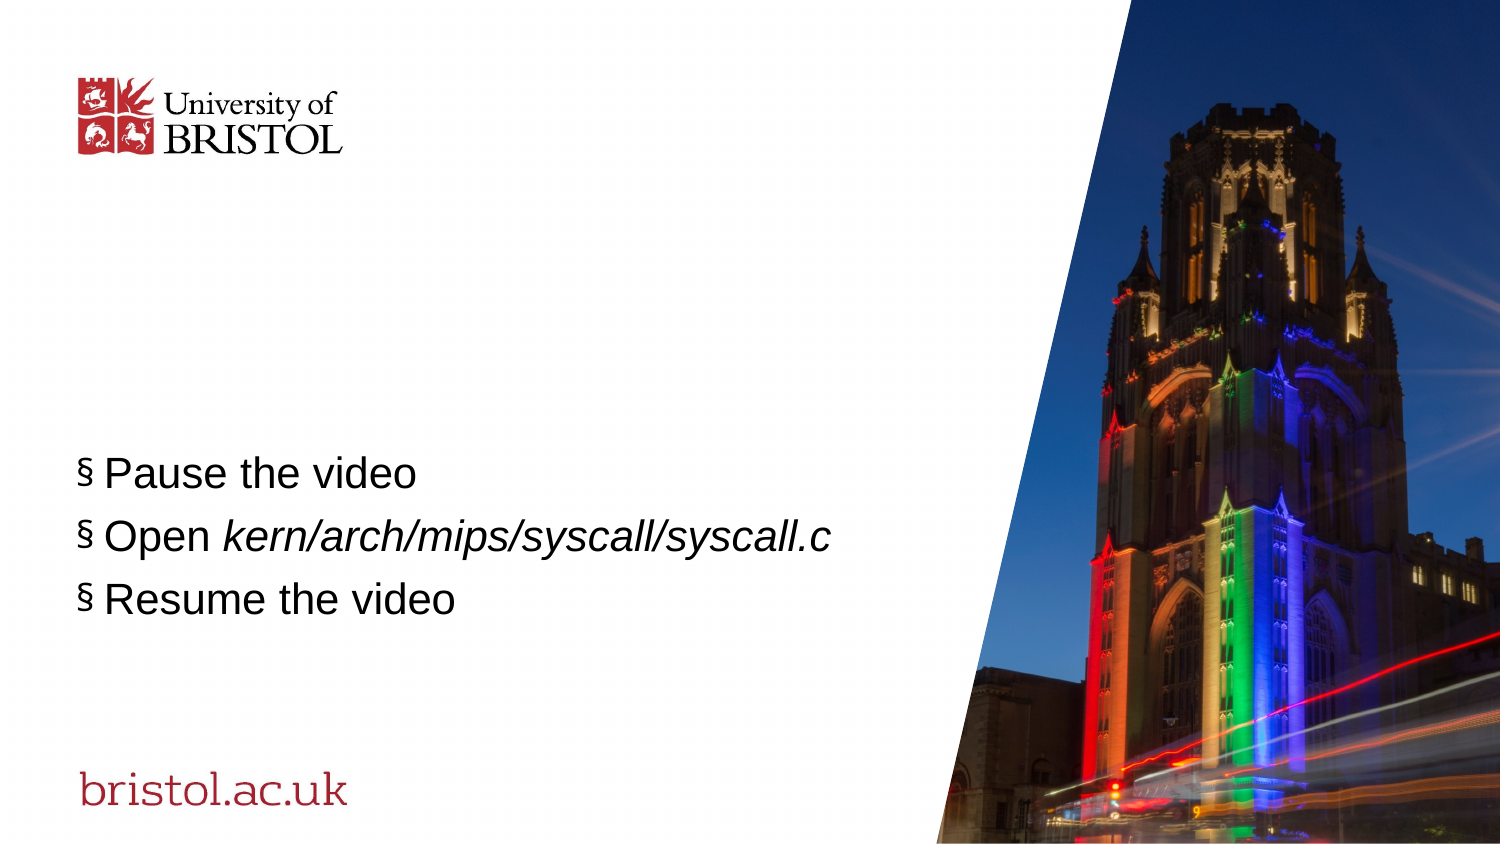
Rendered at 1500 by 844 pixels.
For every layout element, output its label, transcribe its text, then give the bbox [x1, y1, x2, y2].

subtitle Pause the video Open kern/arch/mips/syscall/syscall.c Resume the video [60, 443, 924, 659]
